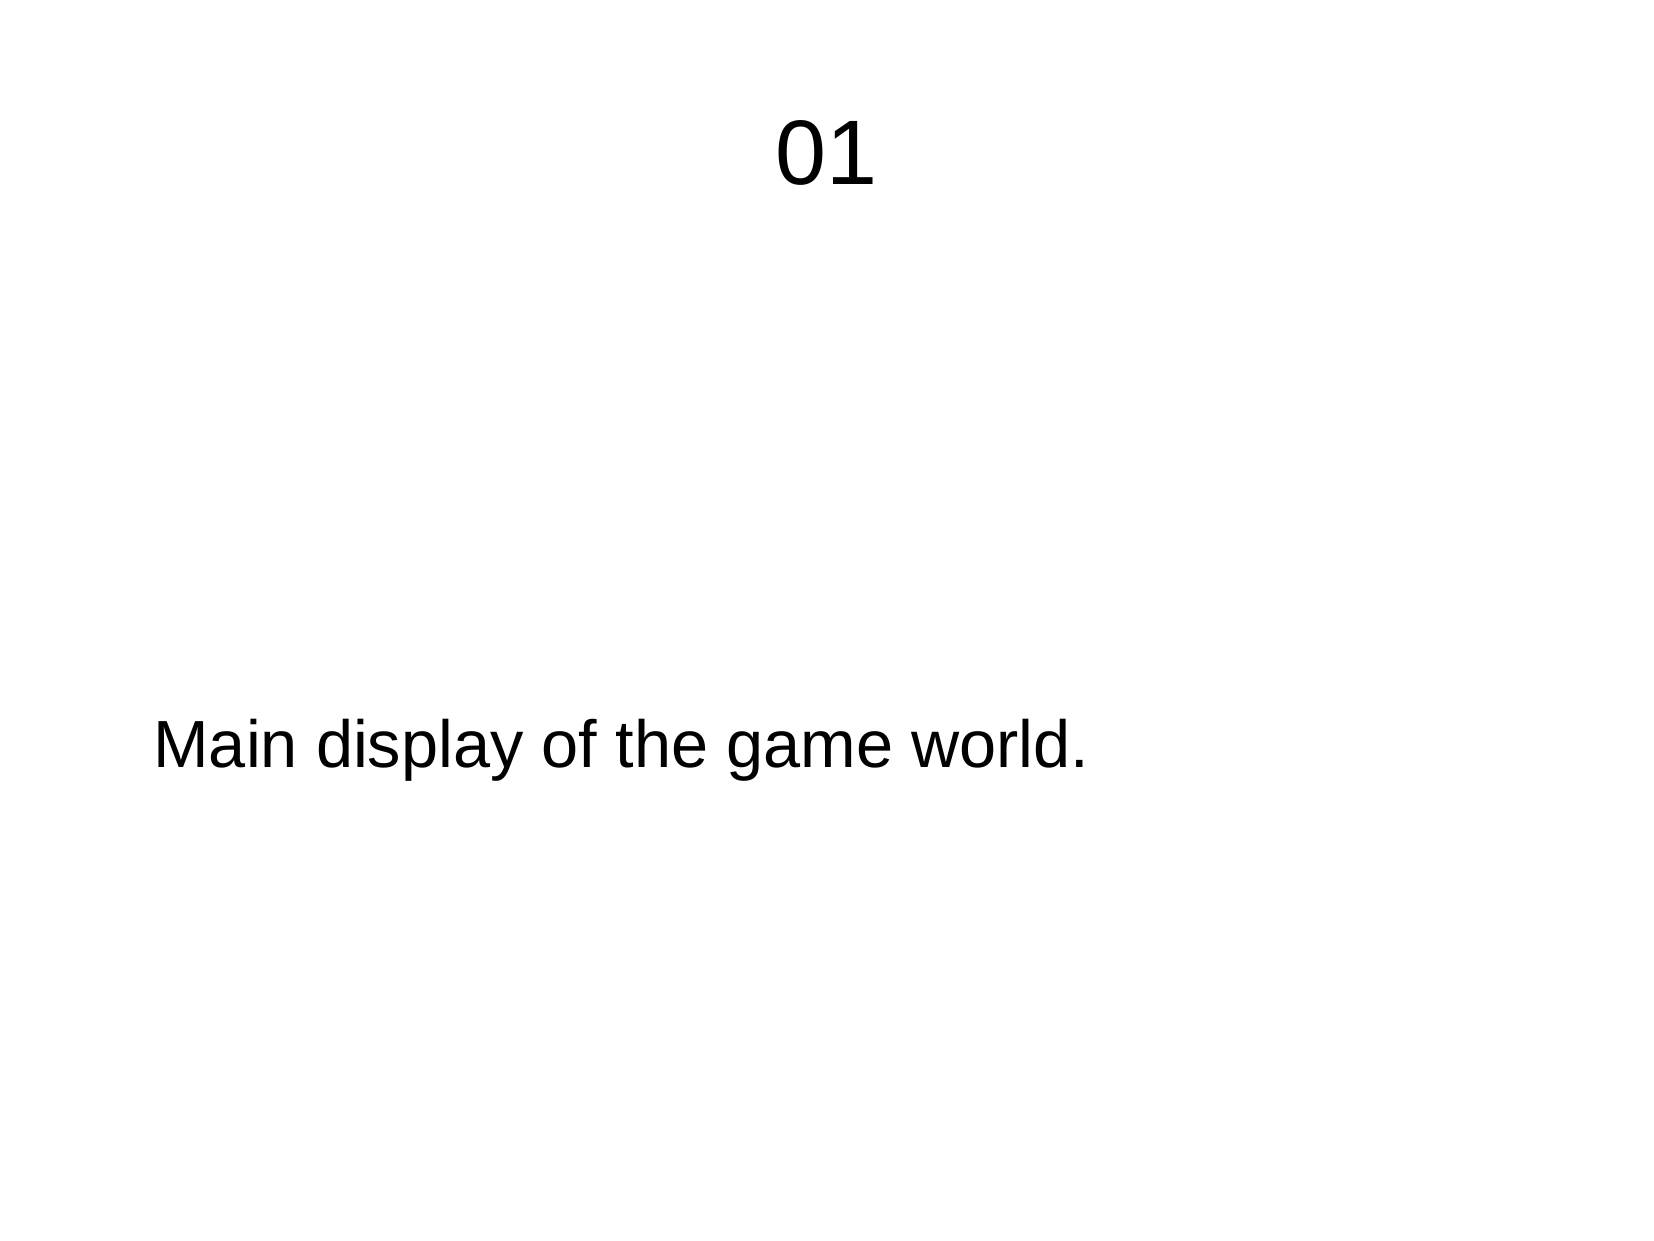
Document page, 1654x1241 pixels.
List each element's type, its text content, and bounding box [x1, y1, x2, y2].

title 01 [82, 49, 1571, 257]
list Main display of the game world. [82, 290, 1571, 1109]
